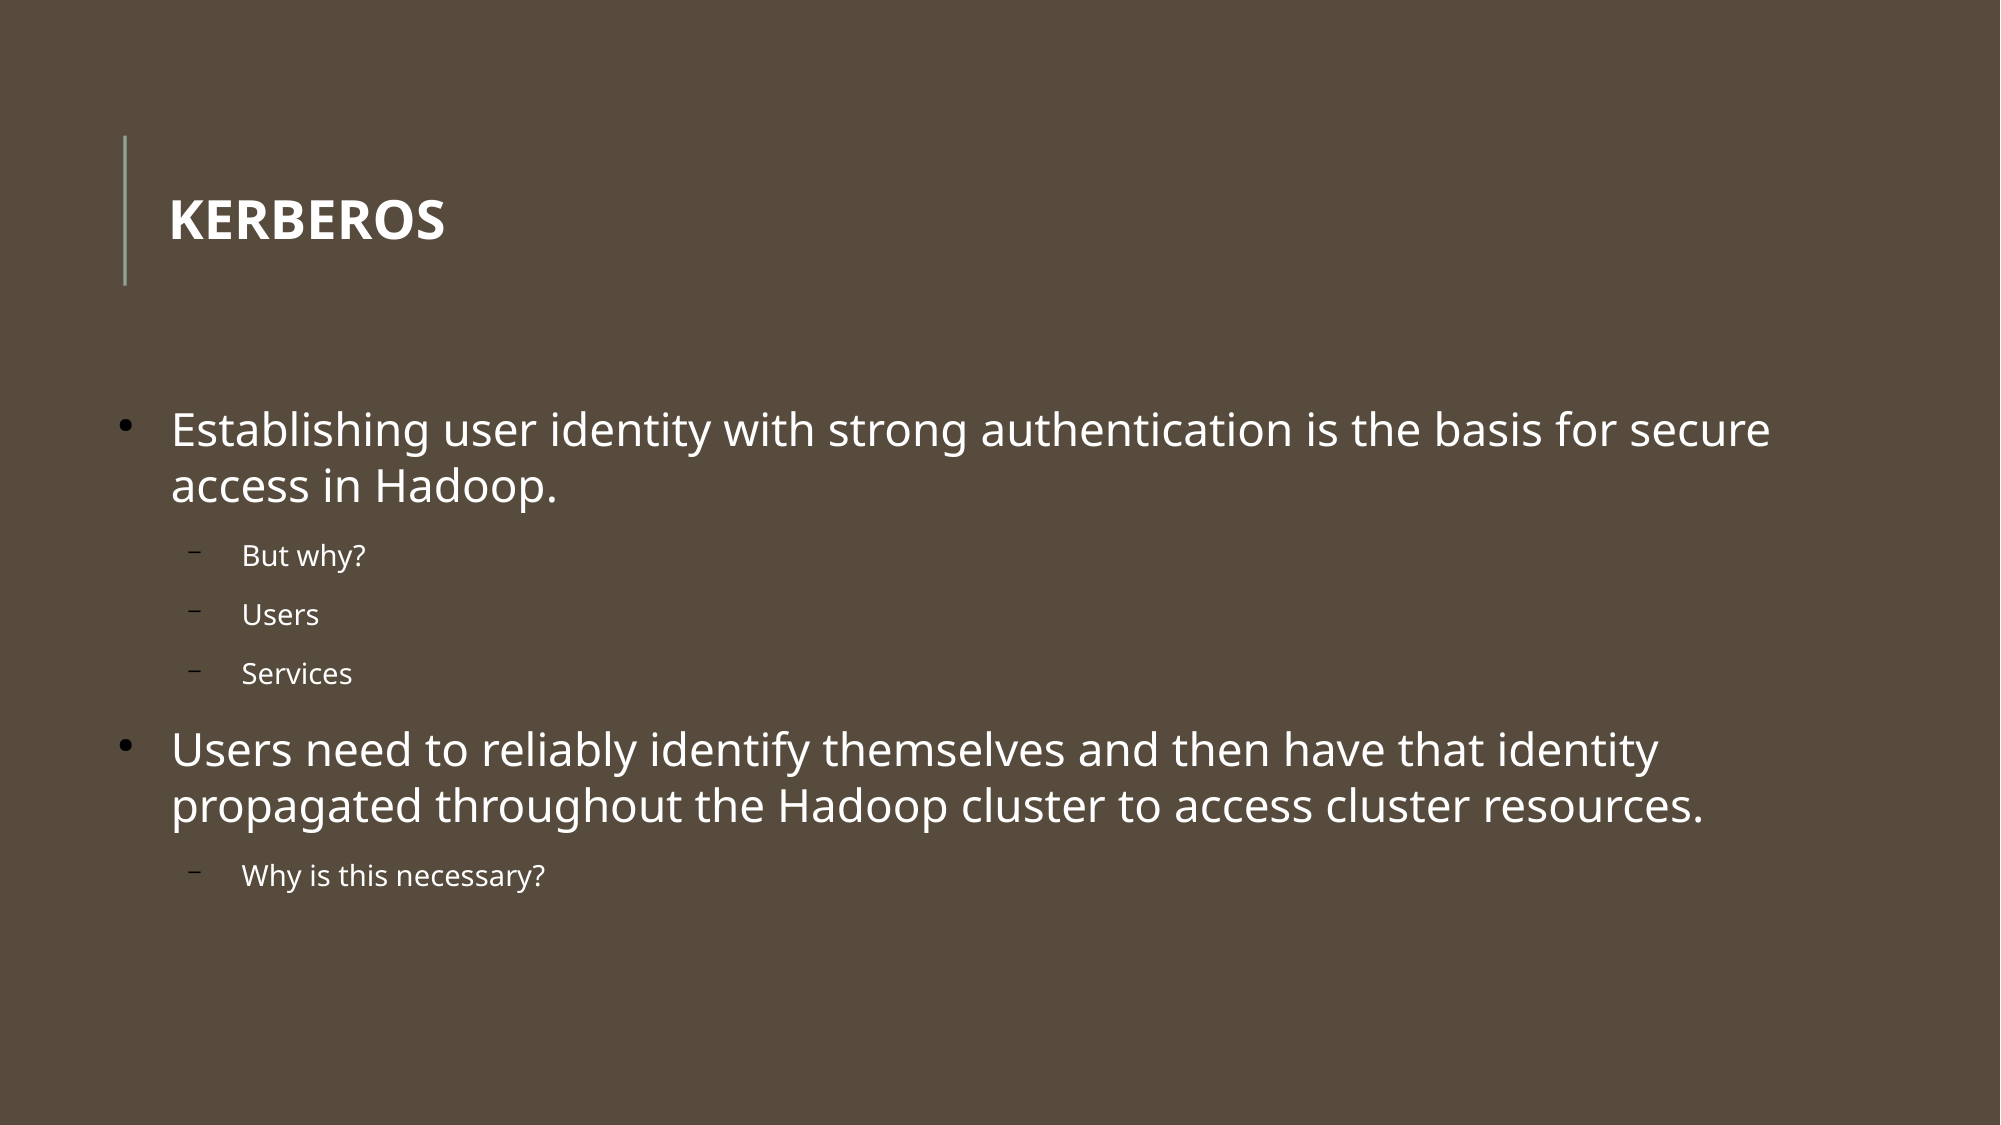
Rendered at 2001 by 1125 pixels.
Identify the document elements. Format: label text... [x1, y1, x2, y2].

title KERBEROS [168, 96, 1763, 342]
list Establishing user identity with strong authentication is the basis for secure access in Hadoop. But why? Users Services Users need to reliably identify themselves and then have that identity propagated throughout the Hadoop cluster to access cluster resources. Why is this necessary? [99, 401, 1900, 916]
